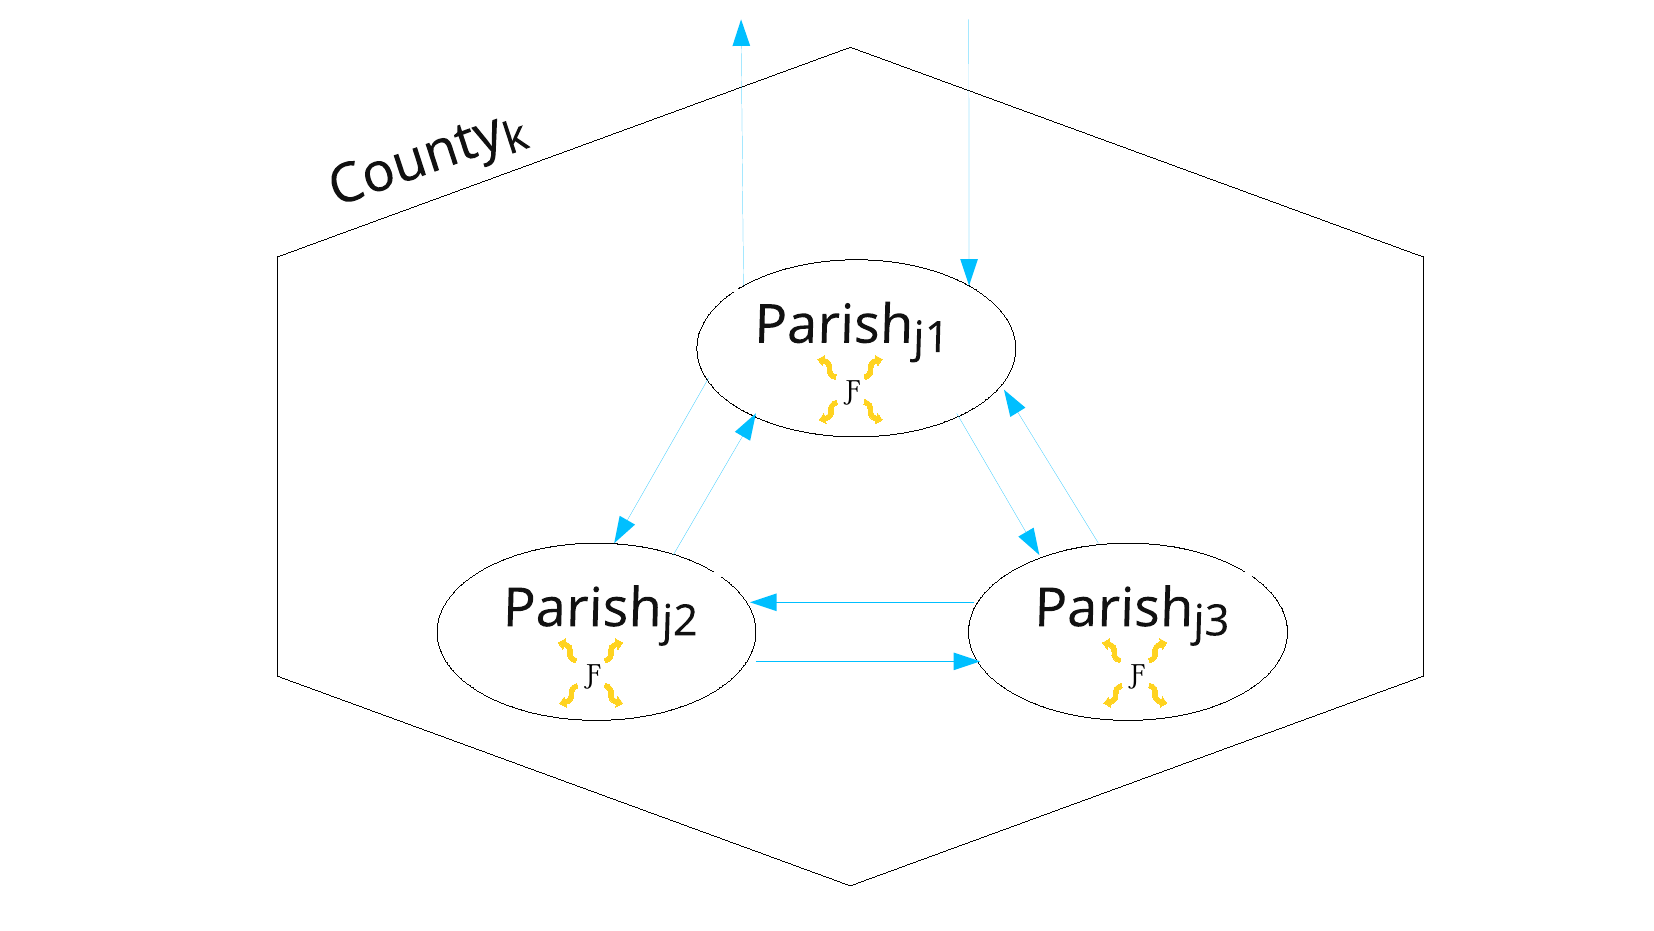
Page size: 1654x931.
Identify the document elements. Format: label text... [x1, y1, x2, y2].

text_box Parishj3 [1012, 572, 1252, 644]
text_box Ƒ [839, 366, 861, 431]
text_box Countyk [303, 81, 549, 230]
text_box [277, 47, 1424, 886]
text_box Ƒ [1124, 649, 1146, 715]
text_box Parishj2 [480, 572, 721, 644]
text_box Ƒ [579, 649, 601, 715]
